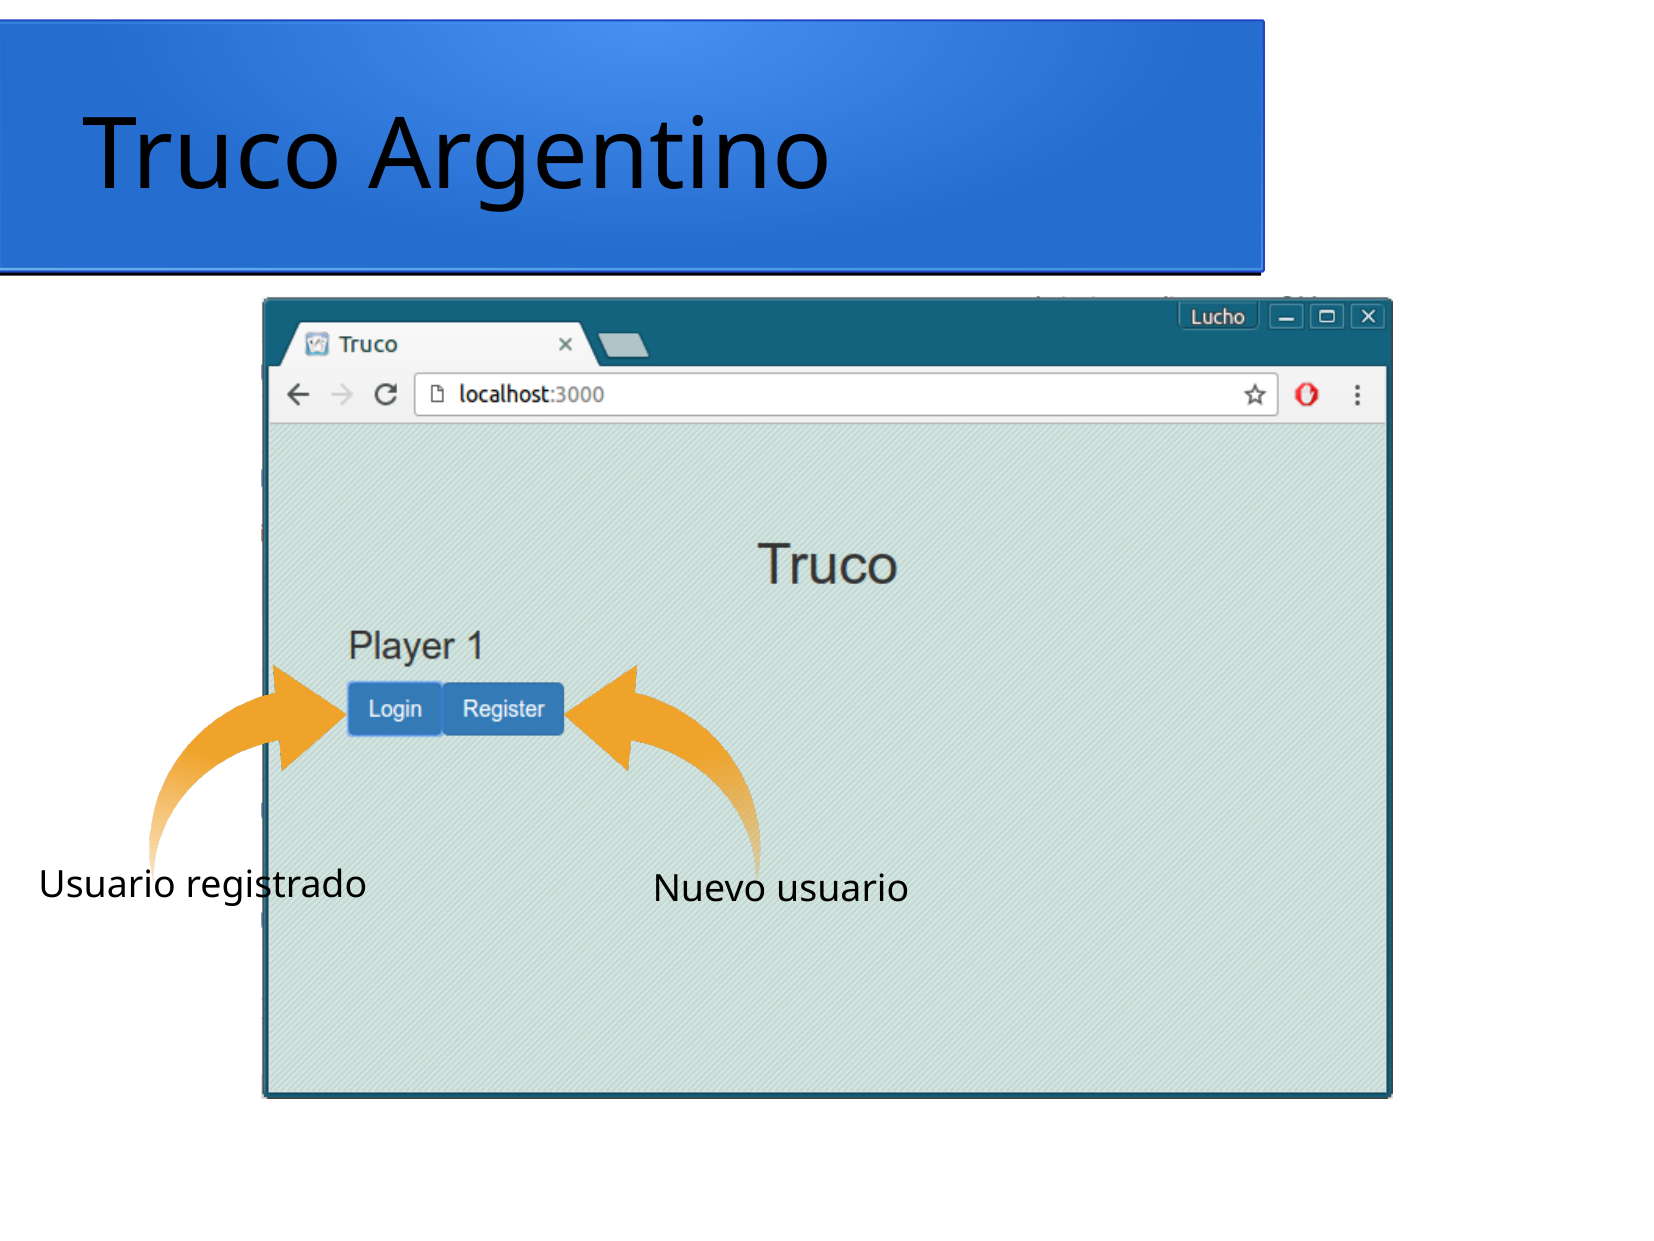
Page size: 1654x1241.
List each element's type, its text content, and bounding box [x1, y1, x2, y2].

title Truco Argentino [82, 47, 1235, 252]
text_box Usuario registrado [23, 850, 402, 918]
picture [141, 296, 1393, 1099]
text_box Nuevo usuario [637, 853, 945, 957]
